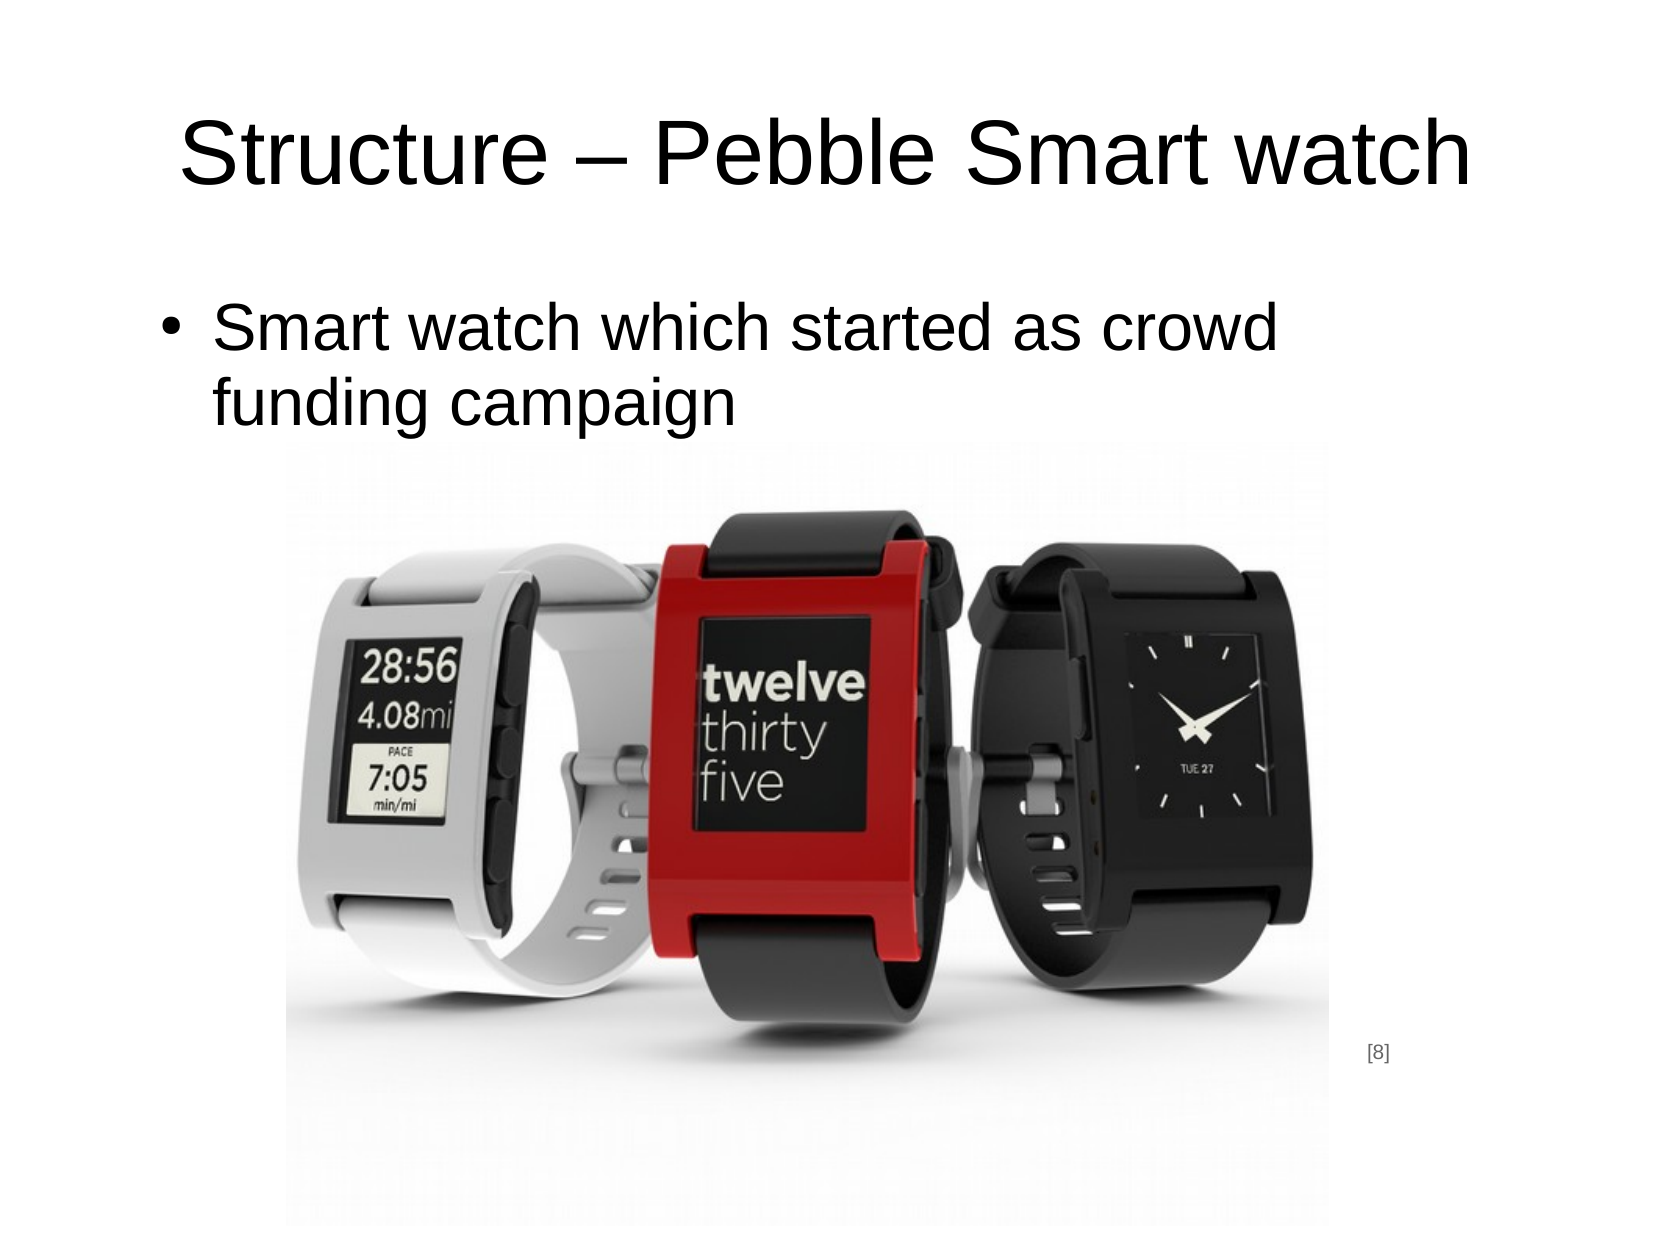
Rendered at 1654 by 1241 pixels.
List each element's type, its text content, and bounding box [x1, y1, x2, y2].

picture [286, 442, 1329, 1226]
list Smart watch which started as crowd funding campaign [141, 290, 1501, 1010]
title Structure – Pebble Smart watch [82, 49, 1571, 257]
text_box [8] [1352, 1033, 1433, 1072]
